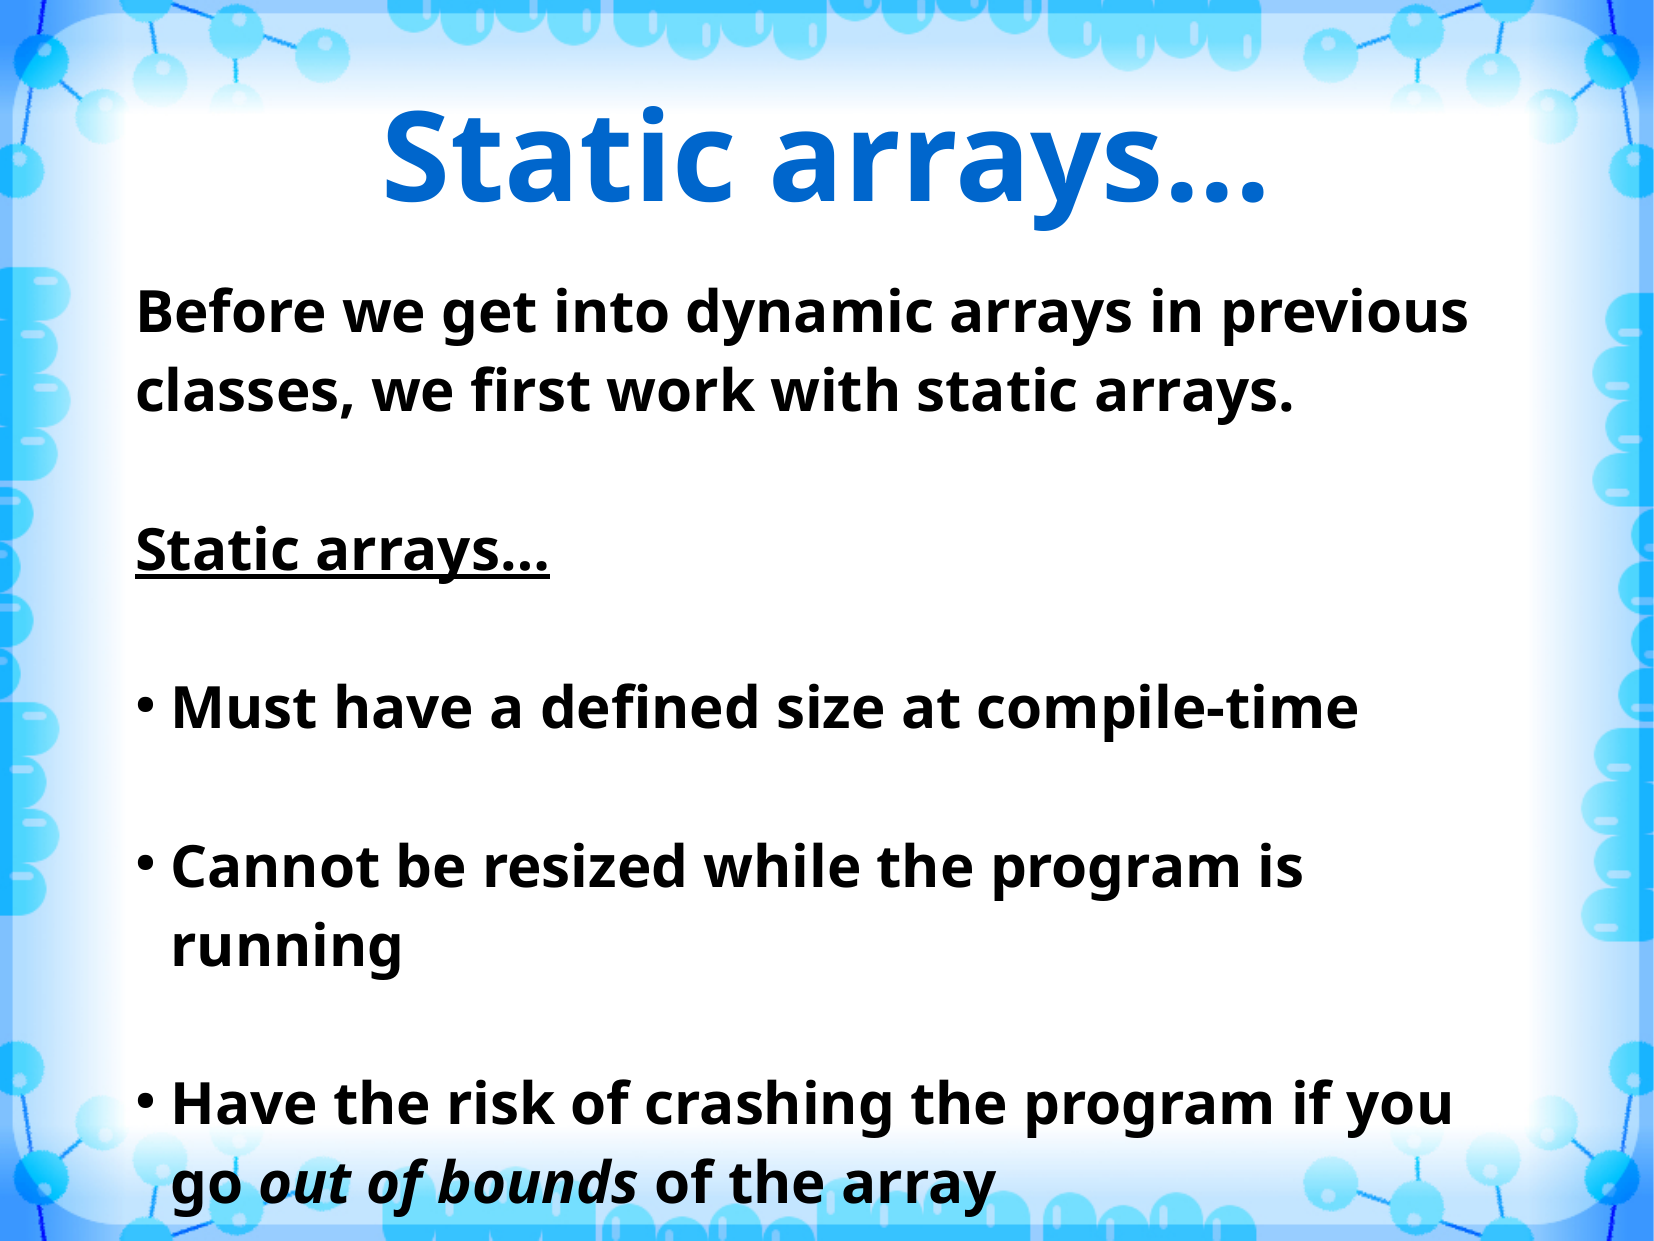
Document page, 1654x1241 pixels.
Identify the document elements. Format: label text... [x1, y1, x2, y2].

picture [0, 0, 1654, 1241]
title Static arrays... [82, 49, 1571, 257]
text_box Before we get into dynamic arrays in previous classes, we first work with static arrays. Static arrays… Must have a defined size at compile-time Cannot be resized while the program is running Have the risk of crashing the program if you go out of bounds of the array [135, 270, 1509, 988]
